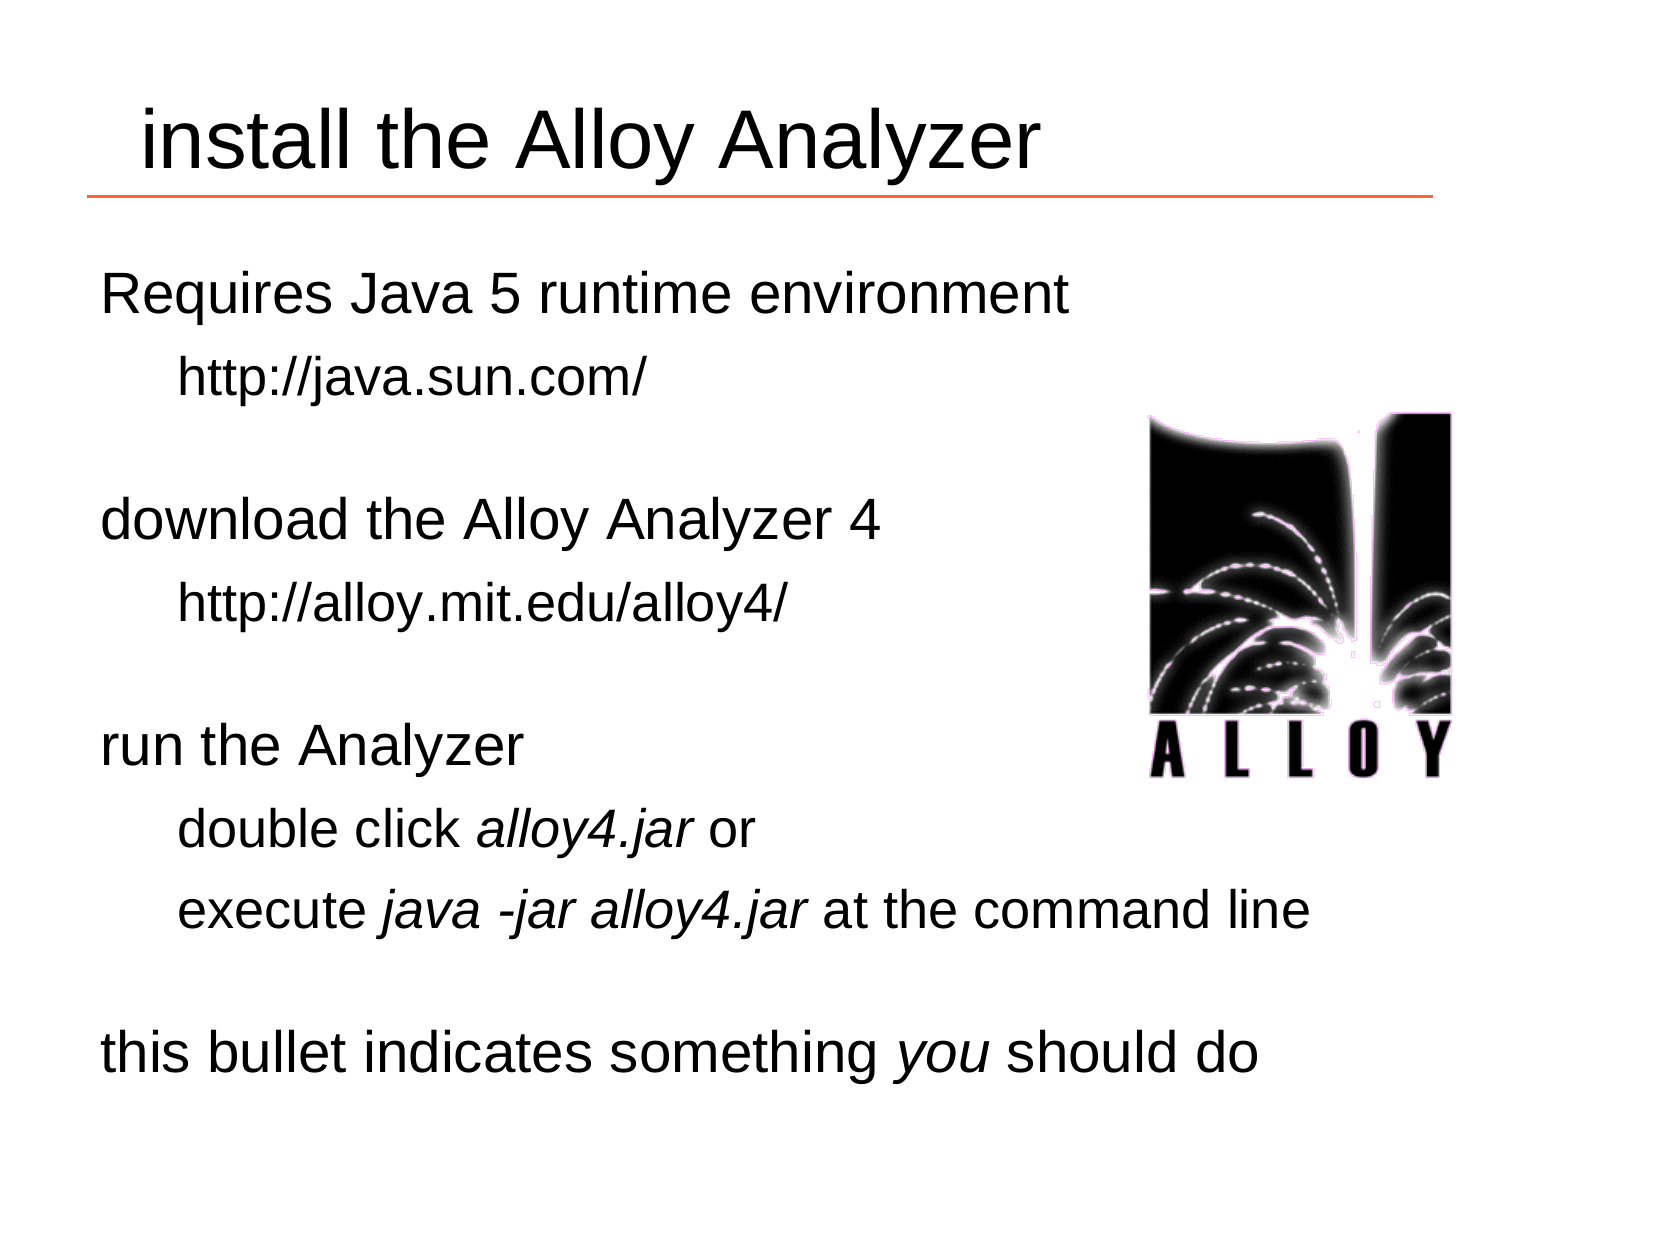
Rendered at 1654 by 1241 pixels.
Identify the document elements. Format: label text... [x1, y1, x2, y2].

list Requires Java 5 runtime environment http://java.sun.com/ download the Alloy Analyzer 4 http://alloy.mit.edu/alloy4/ run the Analyzer double click alloy4.jar or execute java -jar alloy4.jar at the command line this bullet indicates something you should do [82, 260, 1571, 1158]
title install the Alloy Analyzer [140, 86, 1603, 192]
picture [1081, 375, 1532, 826]
